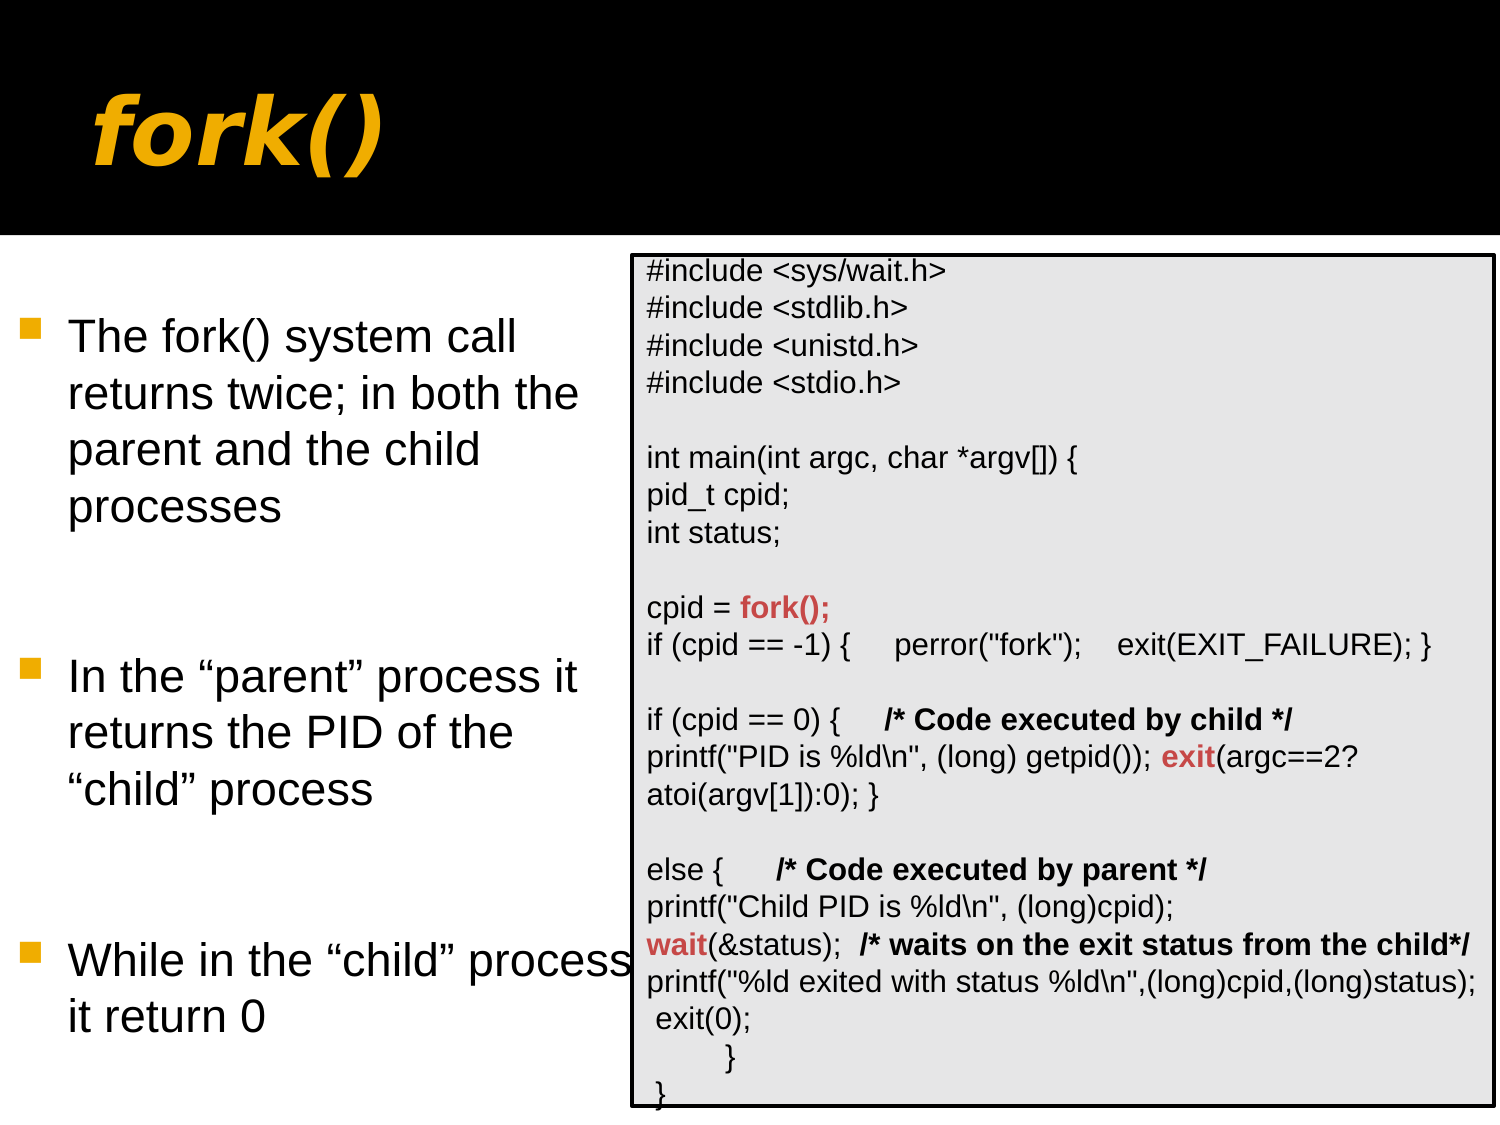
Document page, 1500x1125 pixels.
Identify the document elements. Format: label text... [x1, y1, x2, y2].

text_box #include <sys/wait.h> #include <stdlib.h> #include <unistd.h> #include <stdio.h> int main(int argc, char *argv[]) { pid_t cpid; int status; cpid = fork(); if (cpid == -1) { perror("fork"); exit(EXIT_FAILURE); } if (cpid == 0) { /* Code executed by child */ printf("PID is %ld\n", (long) getpid()); exit(argc==2?atoi(argv[1]):0); } else { /* Code executed by parent */ printf("Child PID is %ld\n", (long)cpid); wait(&status); /* waits on the exit status from the child*/ printf("%ld exited with status %ld\n",(long)cpid,(long)status); exit(0); } } [631, 255, 1495, 1106]
list The fork() system call returns twice; in both the parent and the child processes In the “parent” process it returns the PID of the “child” process While in the “child” process it return 0 [0, 290, 631, 1050]
title fork() [75, 25, 1425, 231]
